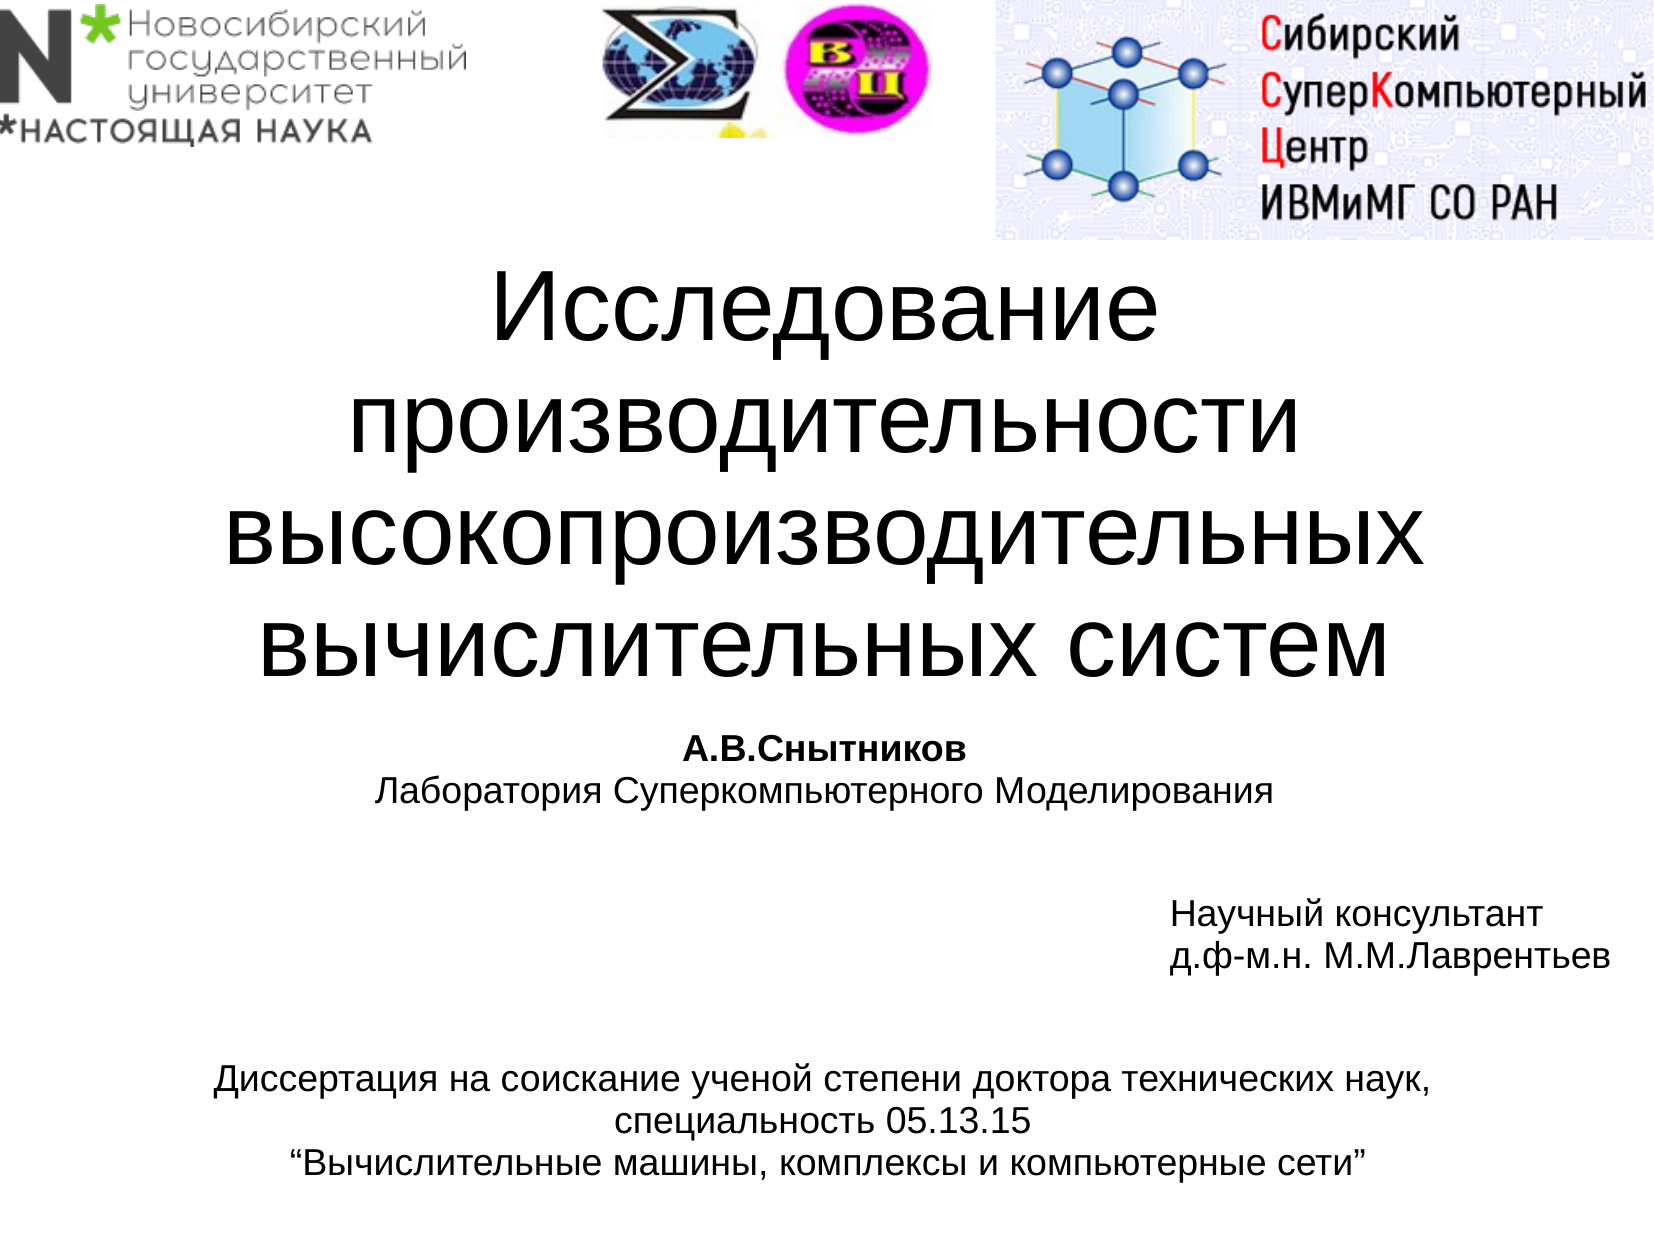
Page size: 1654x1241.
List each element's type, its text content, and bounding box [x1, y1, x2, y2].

text_box Диссертация на соискание ученой степени доктора технических наук, специальность 05.13.15 “Вычислительные машины, комплексы и компьютерные сети” [198, 1050, 1457, 1191]
text_box Научный консультант д.ф-м.н. М.М.Лаврентьев [1155, 885, 1627, 999]
text_box А.В.Снытников Лаборатория Суперкомпьютерного Моделирования [360, 699, 1289, 841]
picture [599, 0, 931, 138]
subtitle Исследование производительности высокопроизводительных вычислительных систем [30, 191, 1621, 757]
picture [993, 0, 1654, 241]
picture [0, 0, 466, 147]
